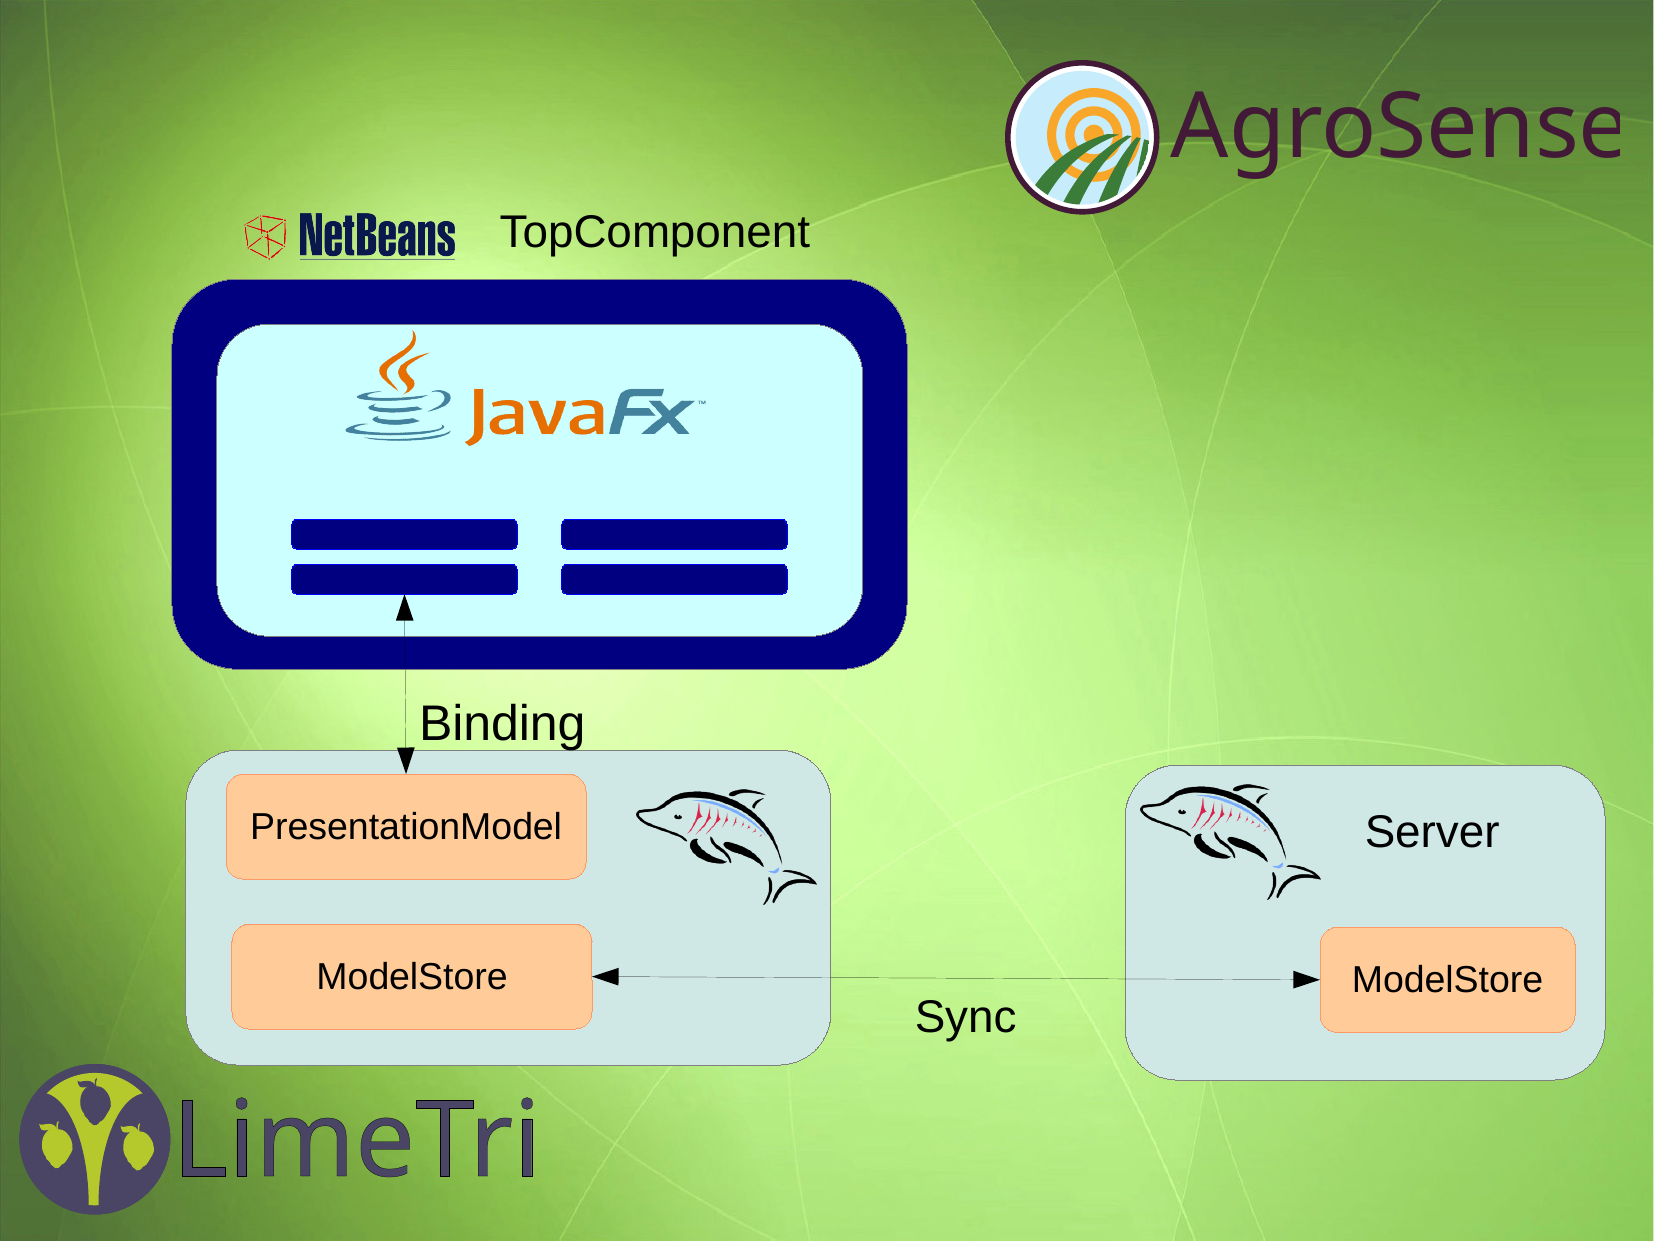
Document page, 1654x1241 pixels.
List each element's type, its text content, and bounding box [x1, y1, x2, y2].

text_box TopComponent [484, 198, 826, 265]
text_box PresentationModel [226, 774, 587, 880]
picture [0, 0, 1654, 1241]
text_box Sync [900, 983, 1032, 1051]
text_box [185, 750, 831, 1066]
text_box Binding [404, 687, 601, 758]
text_box [171, 279, 908, 670]
text_box Server [1350, 798, 1515, 865]
text_box [1125, 765, 1606, 1081]
text_box ModelStore [1320, 927, 1576, 1033]
text_box ModelStore [231, 924, 593, 1030]
